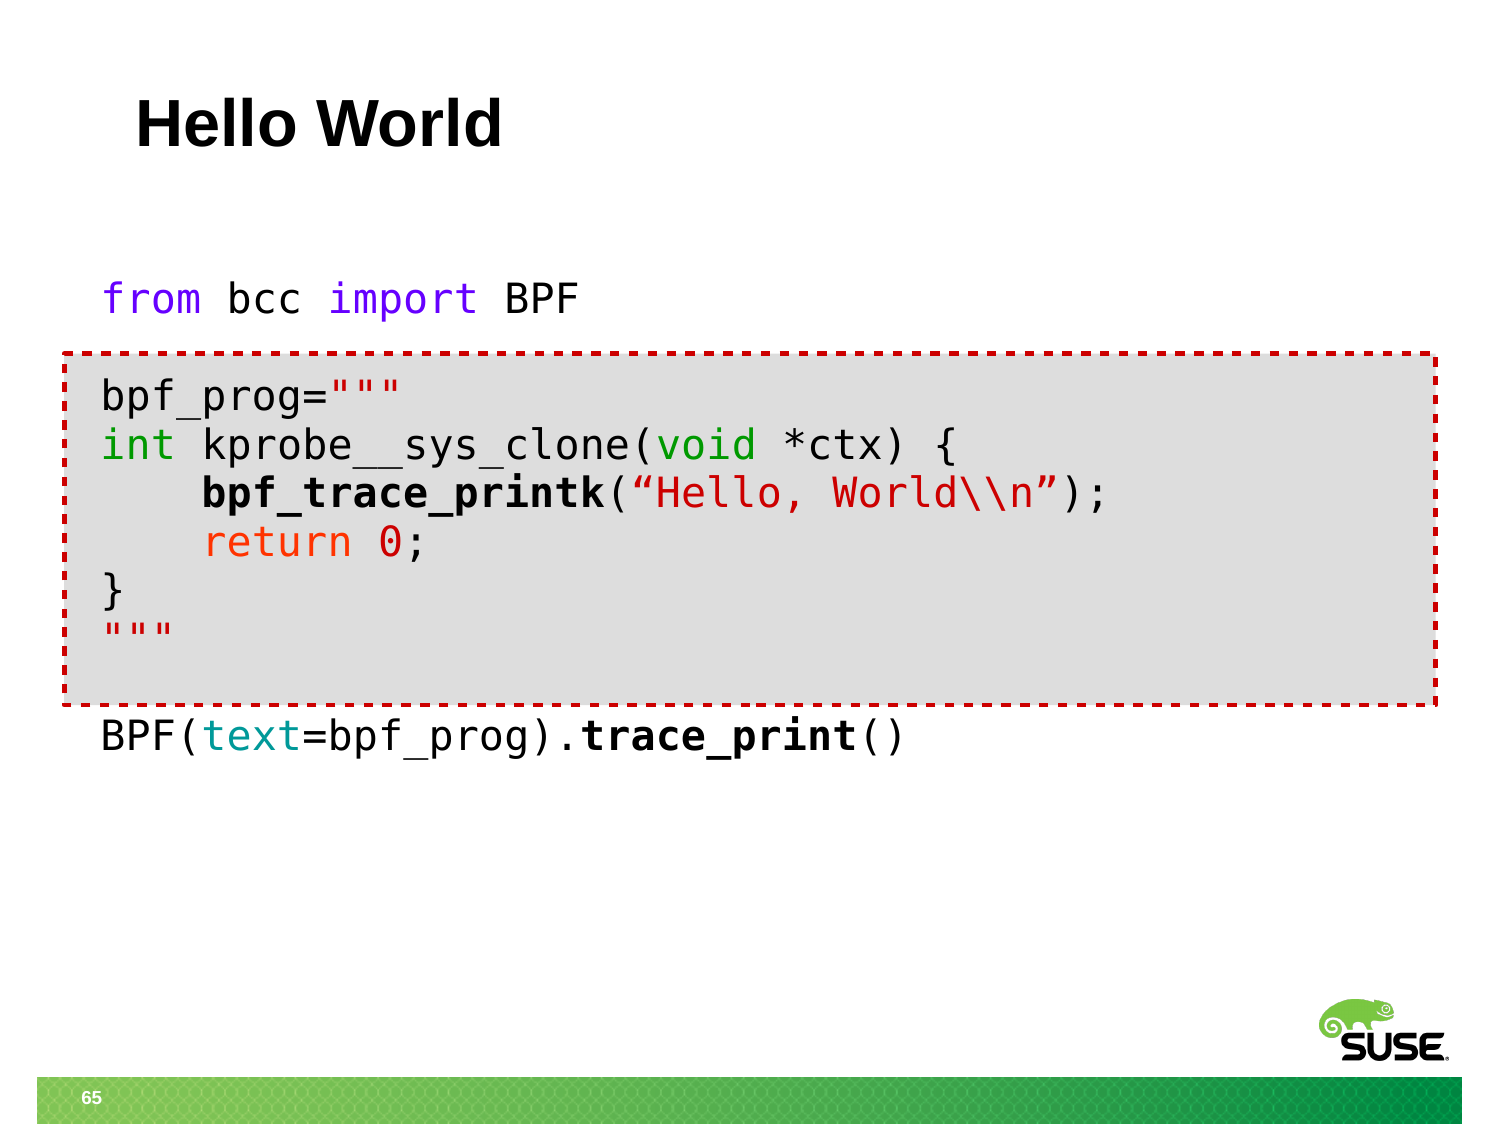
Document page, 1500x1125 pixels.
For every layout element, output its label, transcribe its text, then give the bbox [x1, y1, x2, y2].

picture [37, 1077, 1462, 1124]
text_box [64, 353, 85, 706]
text_box [1222, 353, 1436, 706]
picture [1319, 999, 1449, 1061]
title Hello World [135, 41, 1372, 204]
text_box from bcc import BPF bpf_prog=""" int kprobe__sys_clone(void *ctx) { bpf_trace_printk(“Hello, World\\n”); return 0; } """ BPF(text=bpf_prog).trace_print() [85, 267, 1222, 806]
